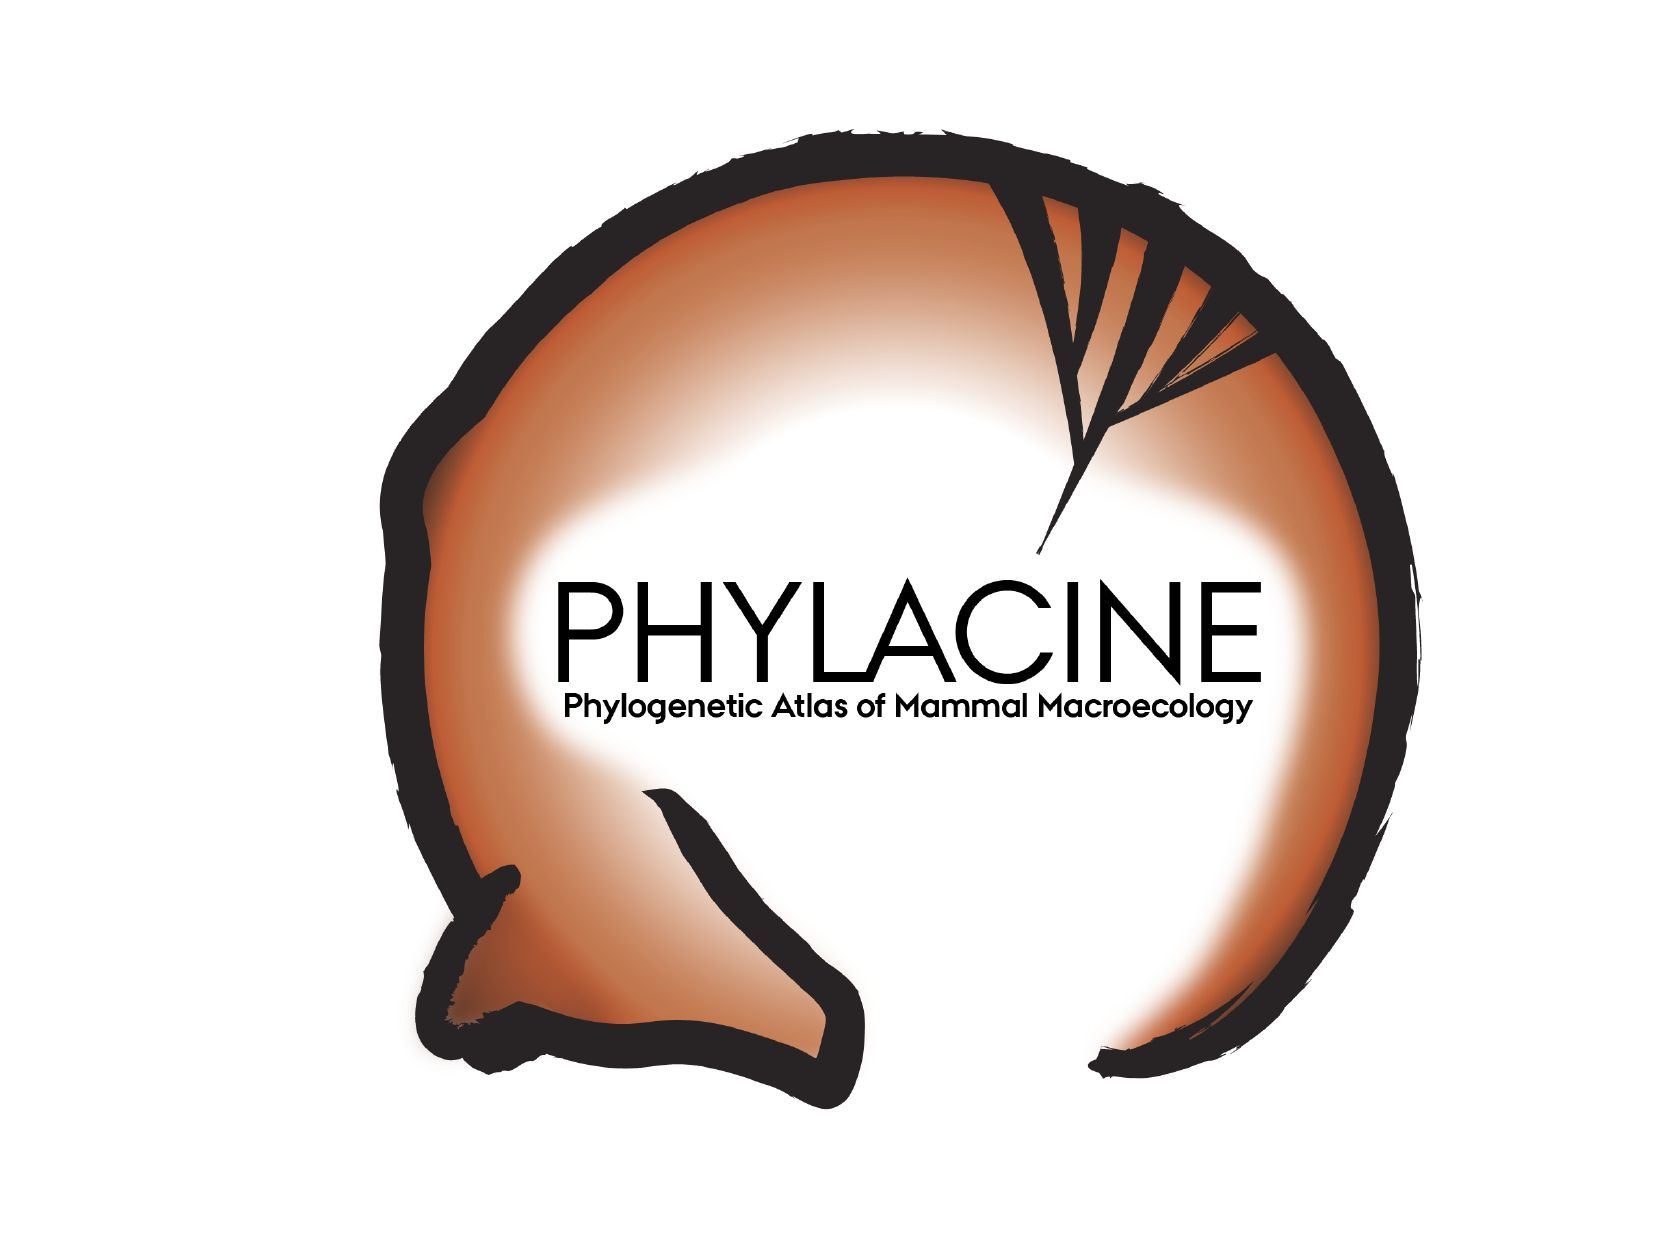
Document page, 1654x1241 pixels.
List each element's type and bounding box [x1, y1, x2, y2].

picture [295, 0, 1486, 1241]
